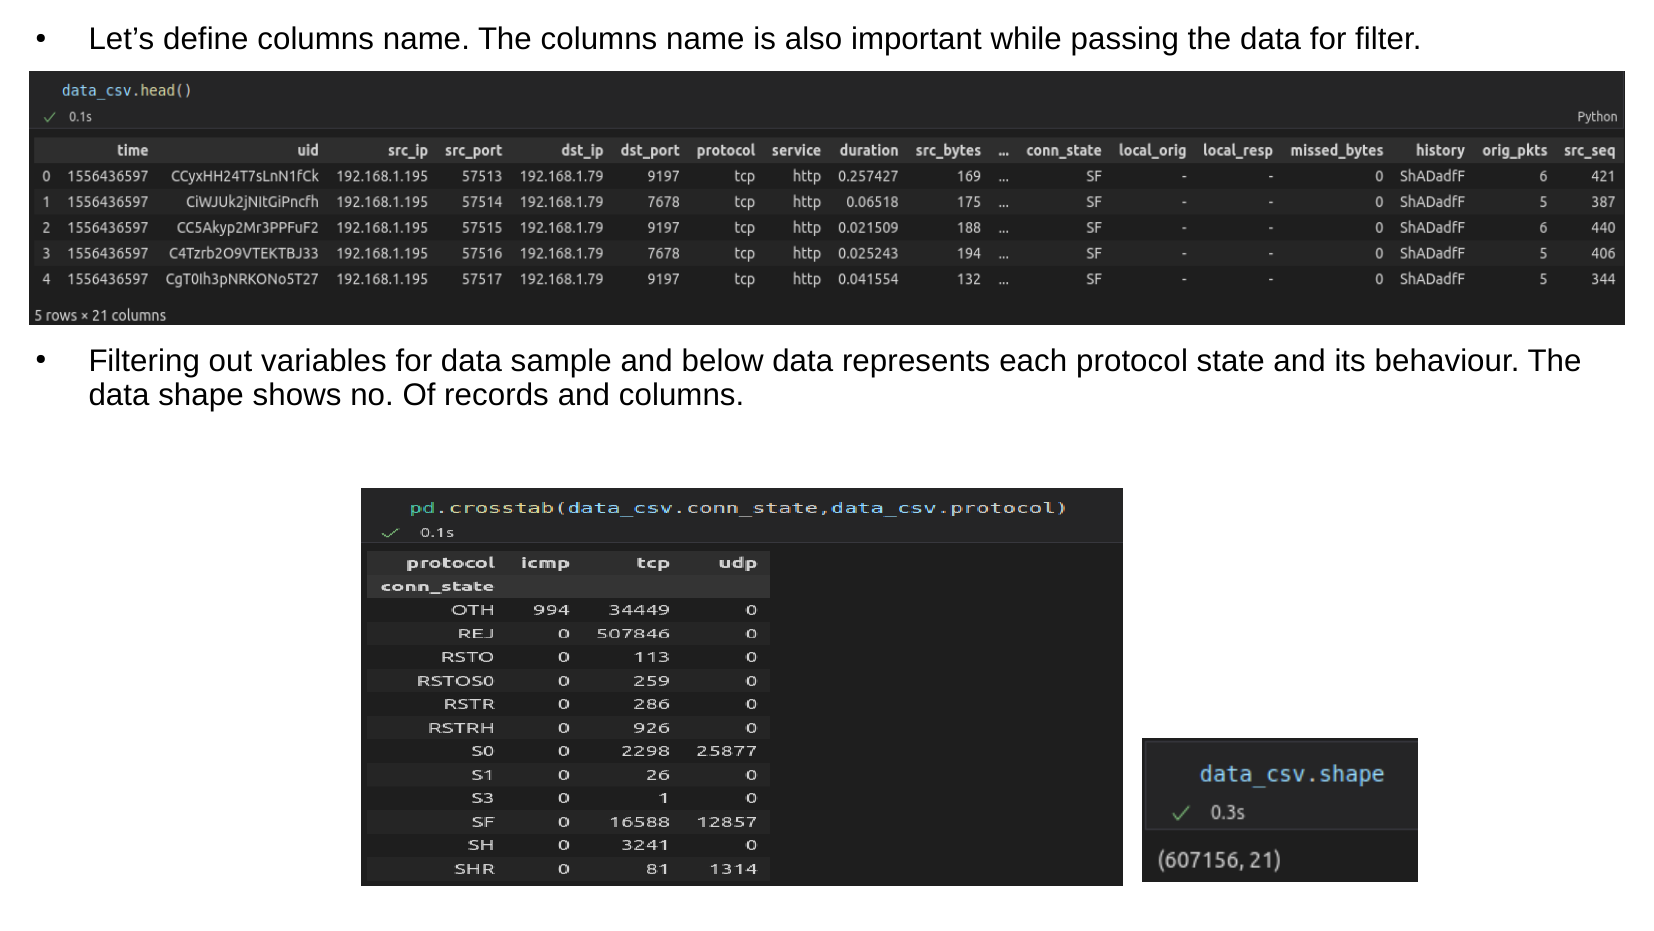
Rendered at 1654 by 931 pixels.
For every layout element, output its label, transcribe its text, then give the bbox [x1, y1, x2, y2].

picture [29, 71, 1625, 325]
picture [1142, 738, 1418, 882]
picture [361, 488, 1123, 886]
list Let’s define columns name. The columns name is also important while passing the data for filter. Filtering out variables for data sample and below data represents each protocol state and its behaviour. The data shape shows no. Of records and columns. [17, 21, 1654, 916]
